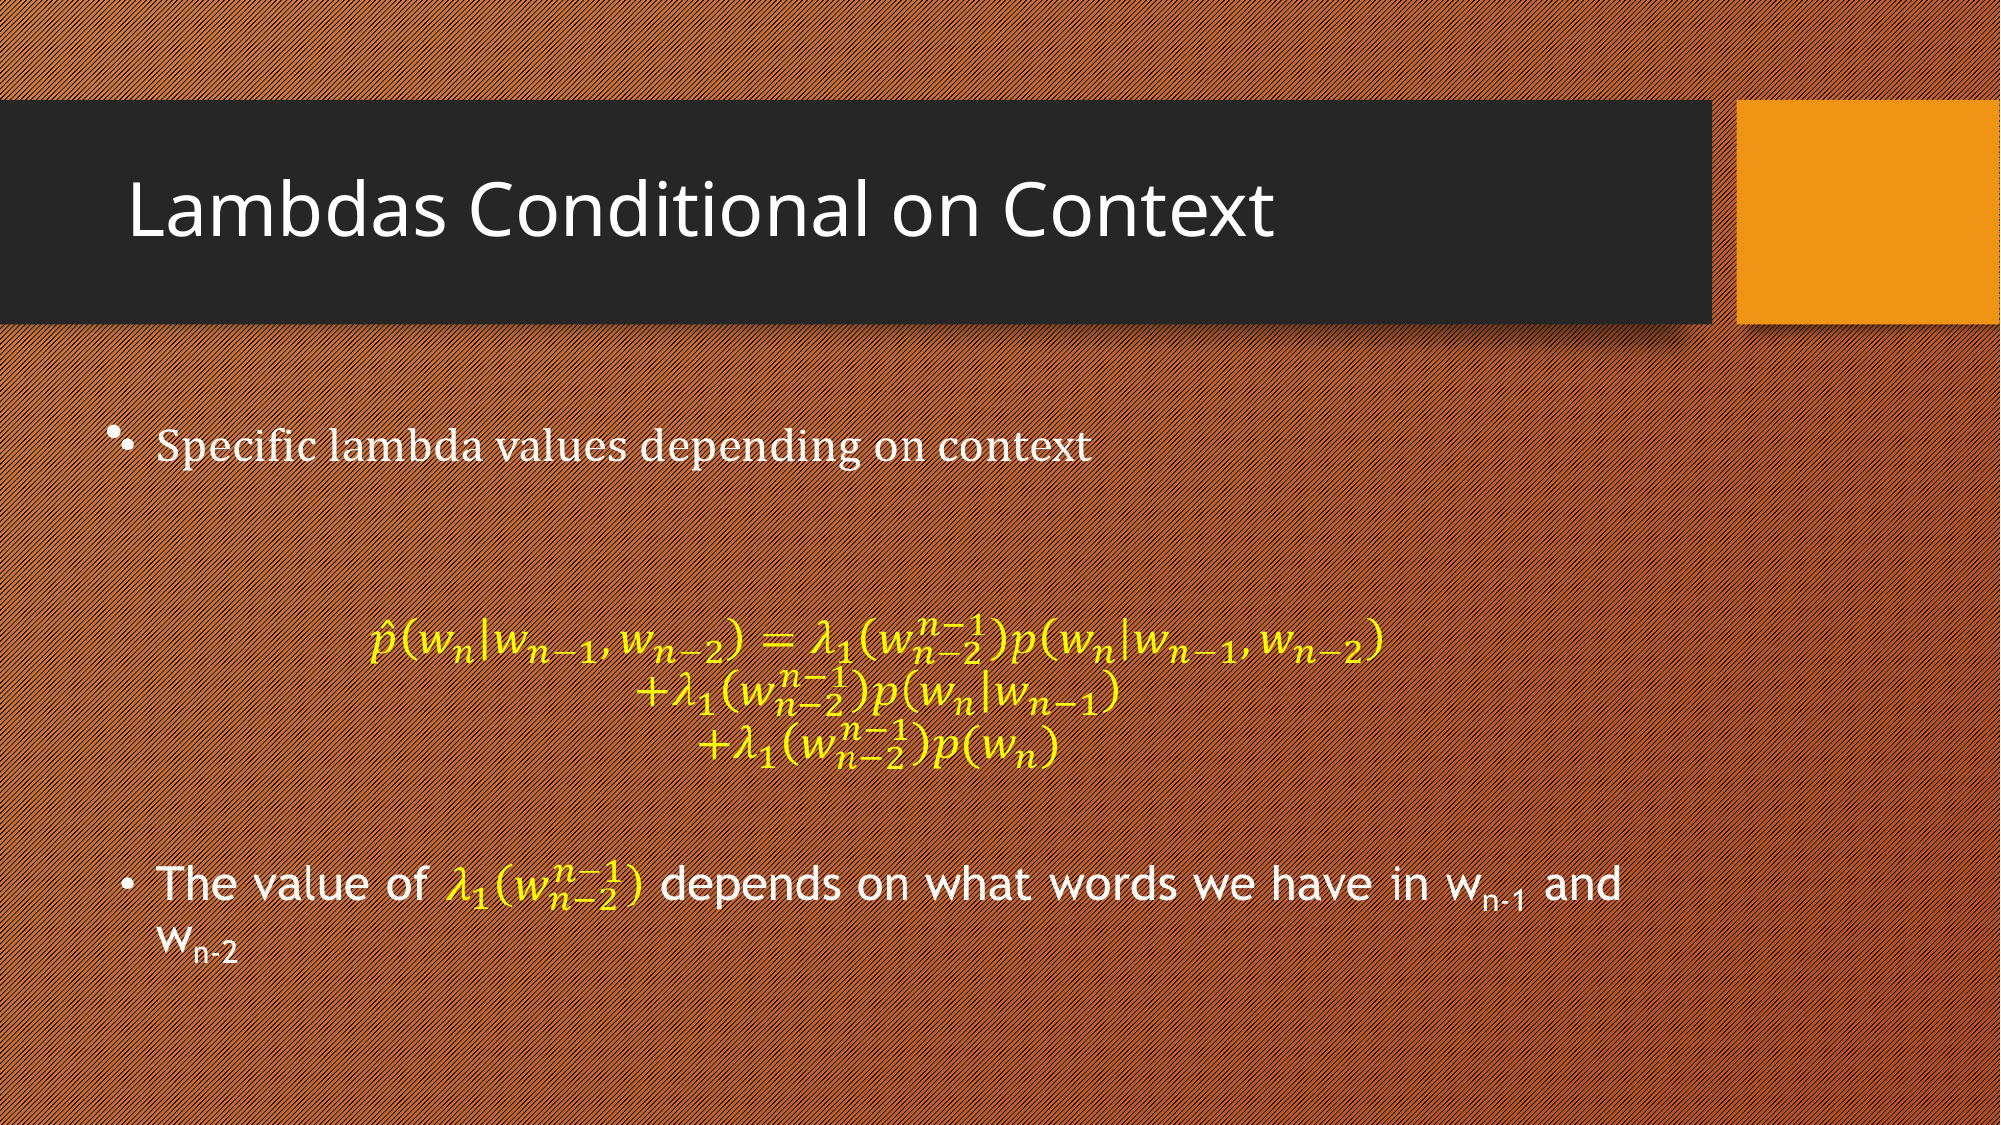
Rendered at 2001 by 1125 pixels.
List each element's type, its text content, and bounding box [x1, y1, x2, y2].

picture [0, 0, 2000, 1125]
list [90, 375, 1698, 991]
title Lambdas Conditional on Context [111, 123, 1689, 301]
